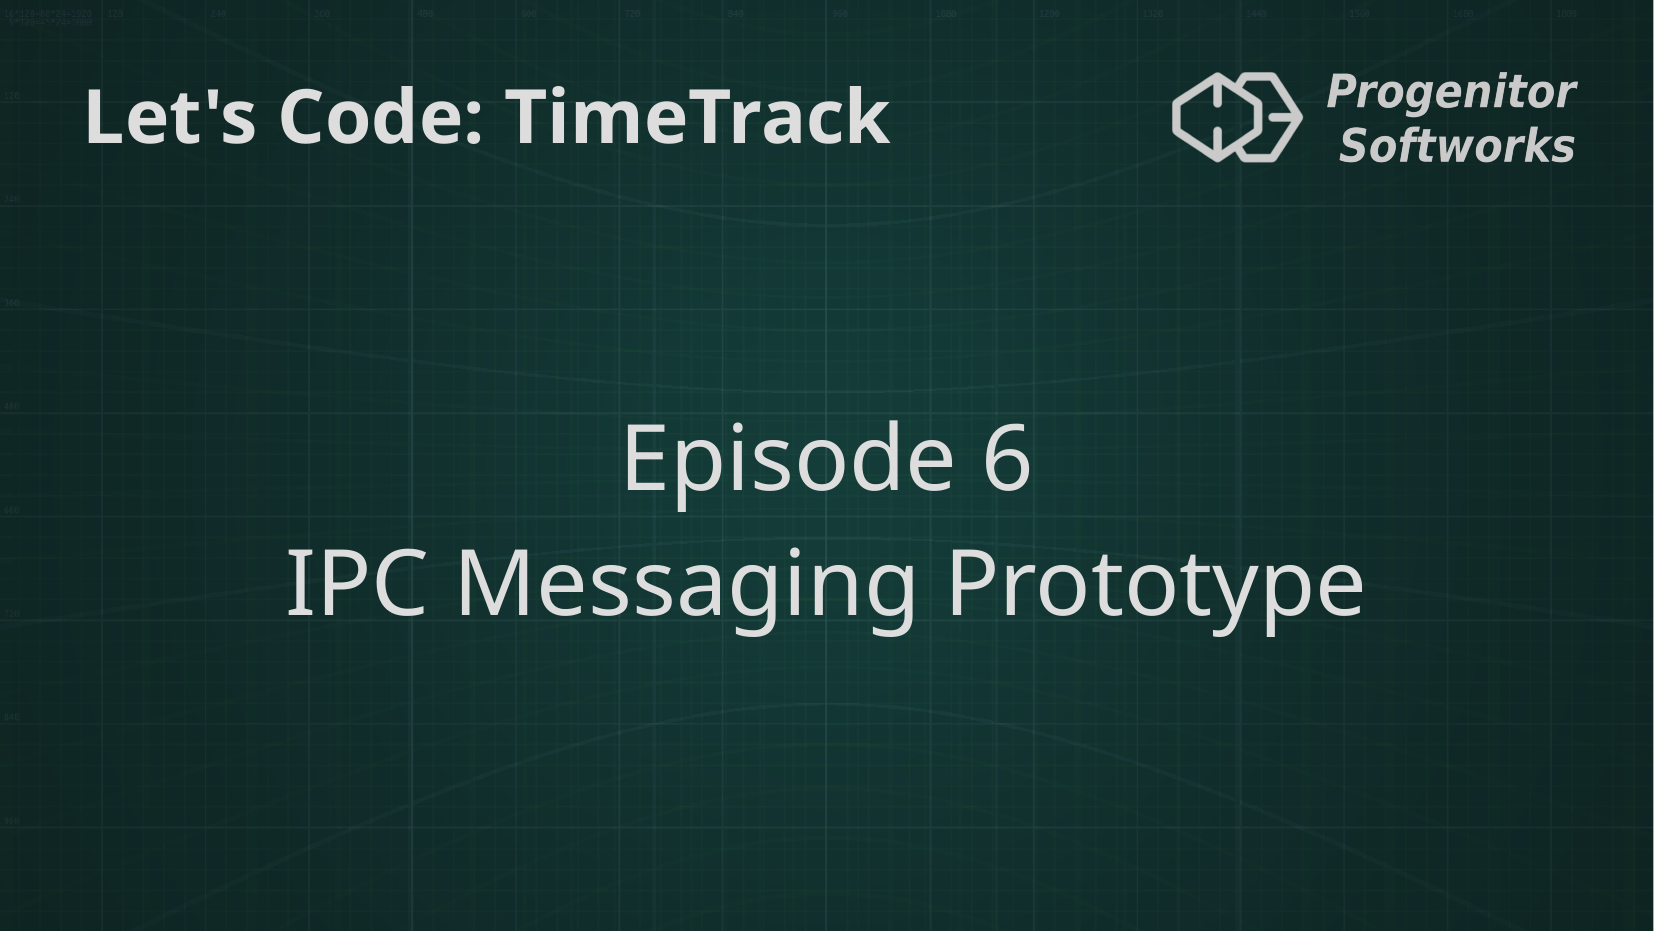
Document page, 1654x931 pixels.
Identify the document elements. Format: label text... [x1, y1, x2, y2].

title Let's Code: TimeTrack [82, 37, 1133, 193]
picture [0, 0, 1654, 931]
subtitle Episode 6 IPC Messaging Prototype [82, 217, 1571, 819]
